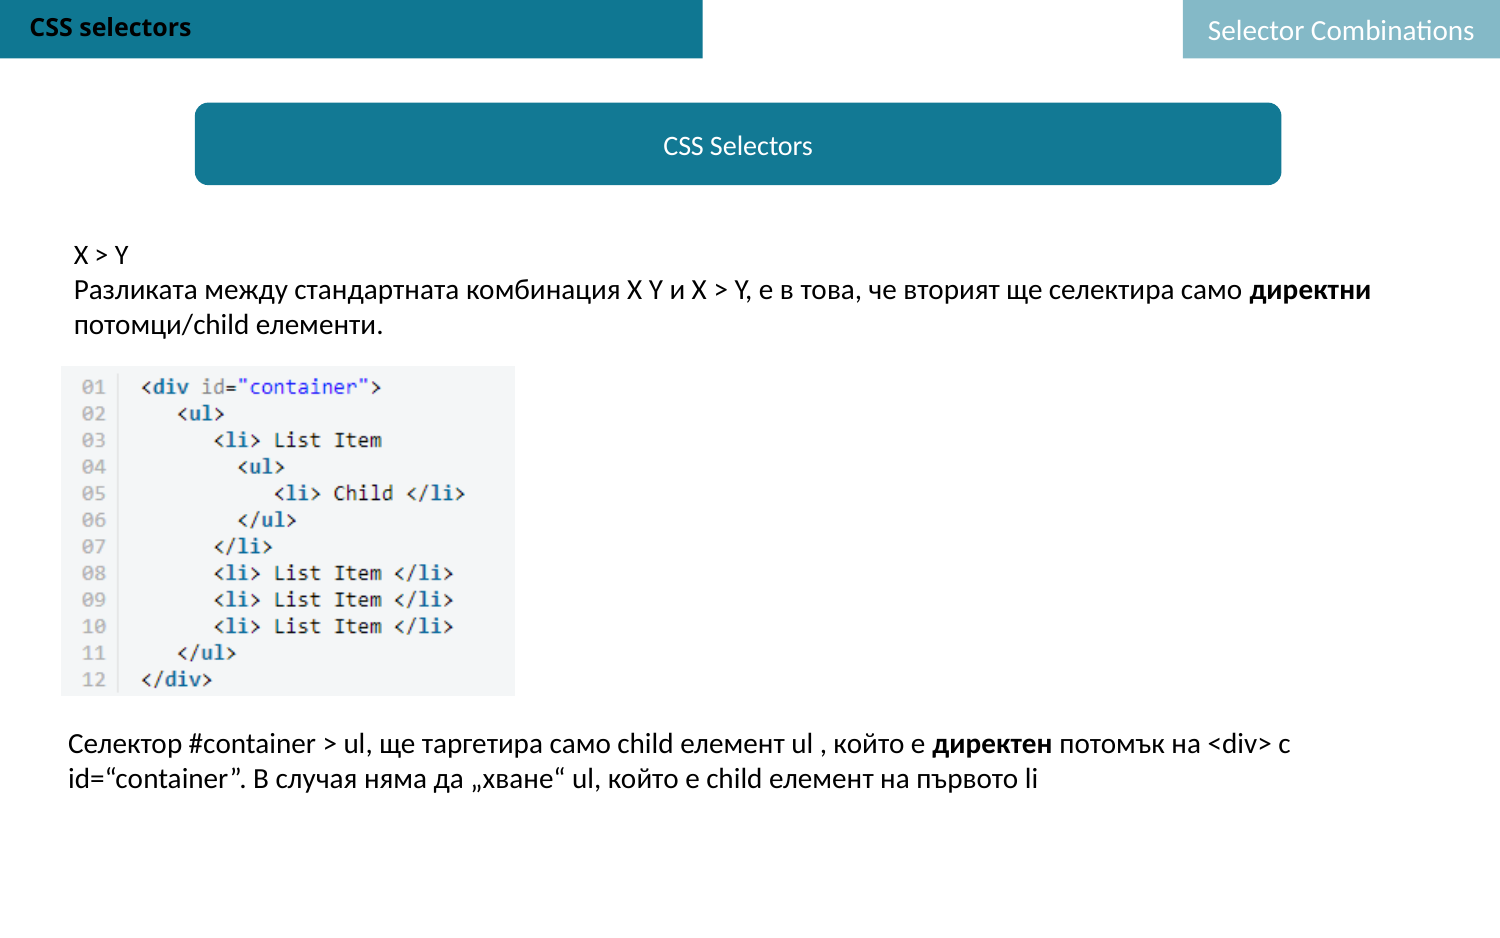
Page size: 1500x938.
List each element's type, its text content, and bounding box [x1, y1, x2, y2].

text_box X > Y Разликата между стандартната комбинация X Y и X > Y, е в това, че вторият ще селектира само директни потомци/child елементи. [58, 229, 1418, 348]
text_box Селектор #container > ul, ще таргетира само child елемент ul , който е директен потомък на <div> с id=“container”. В случая няма да „хване“ ul, който е child елемент на първото li [53, 716, 1412, 802]
text_box CSS Selectors [194, 102, 1282, 186]
picture [61, 366, 515, 697]
text_box [0, 0, 703, 59]
text_box CSS selectors [14, 4, 691, 49]
text_box Selector Combinations [1182, 0, 1500, 59]
